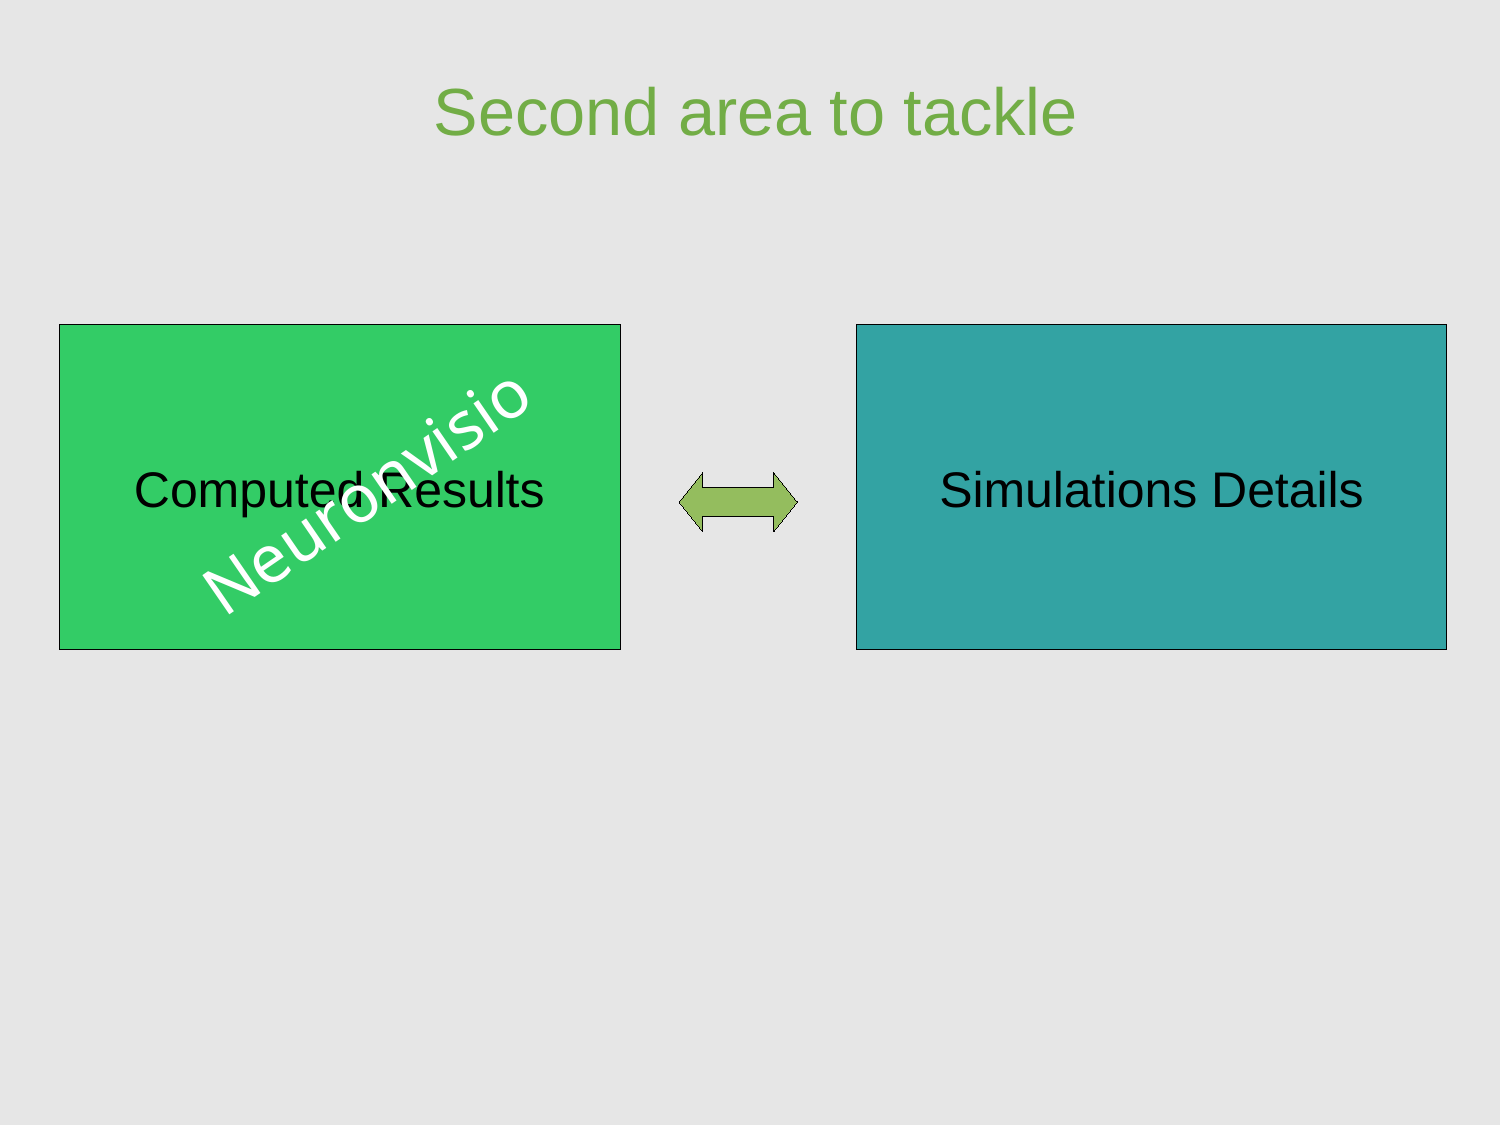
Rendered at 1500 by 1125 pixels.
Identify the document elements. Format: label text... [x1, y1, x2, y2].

text_box Neuronvisio [170, 362, 521, 645]
text_box [679, 472, 798, 532]
text_box Computed Results [59, 324, 621, 650]
text_box Simulations Details [856, 324, 1447, 650]
title Second area to tackle [87, 50, 1426, 176]
